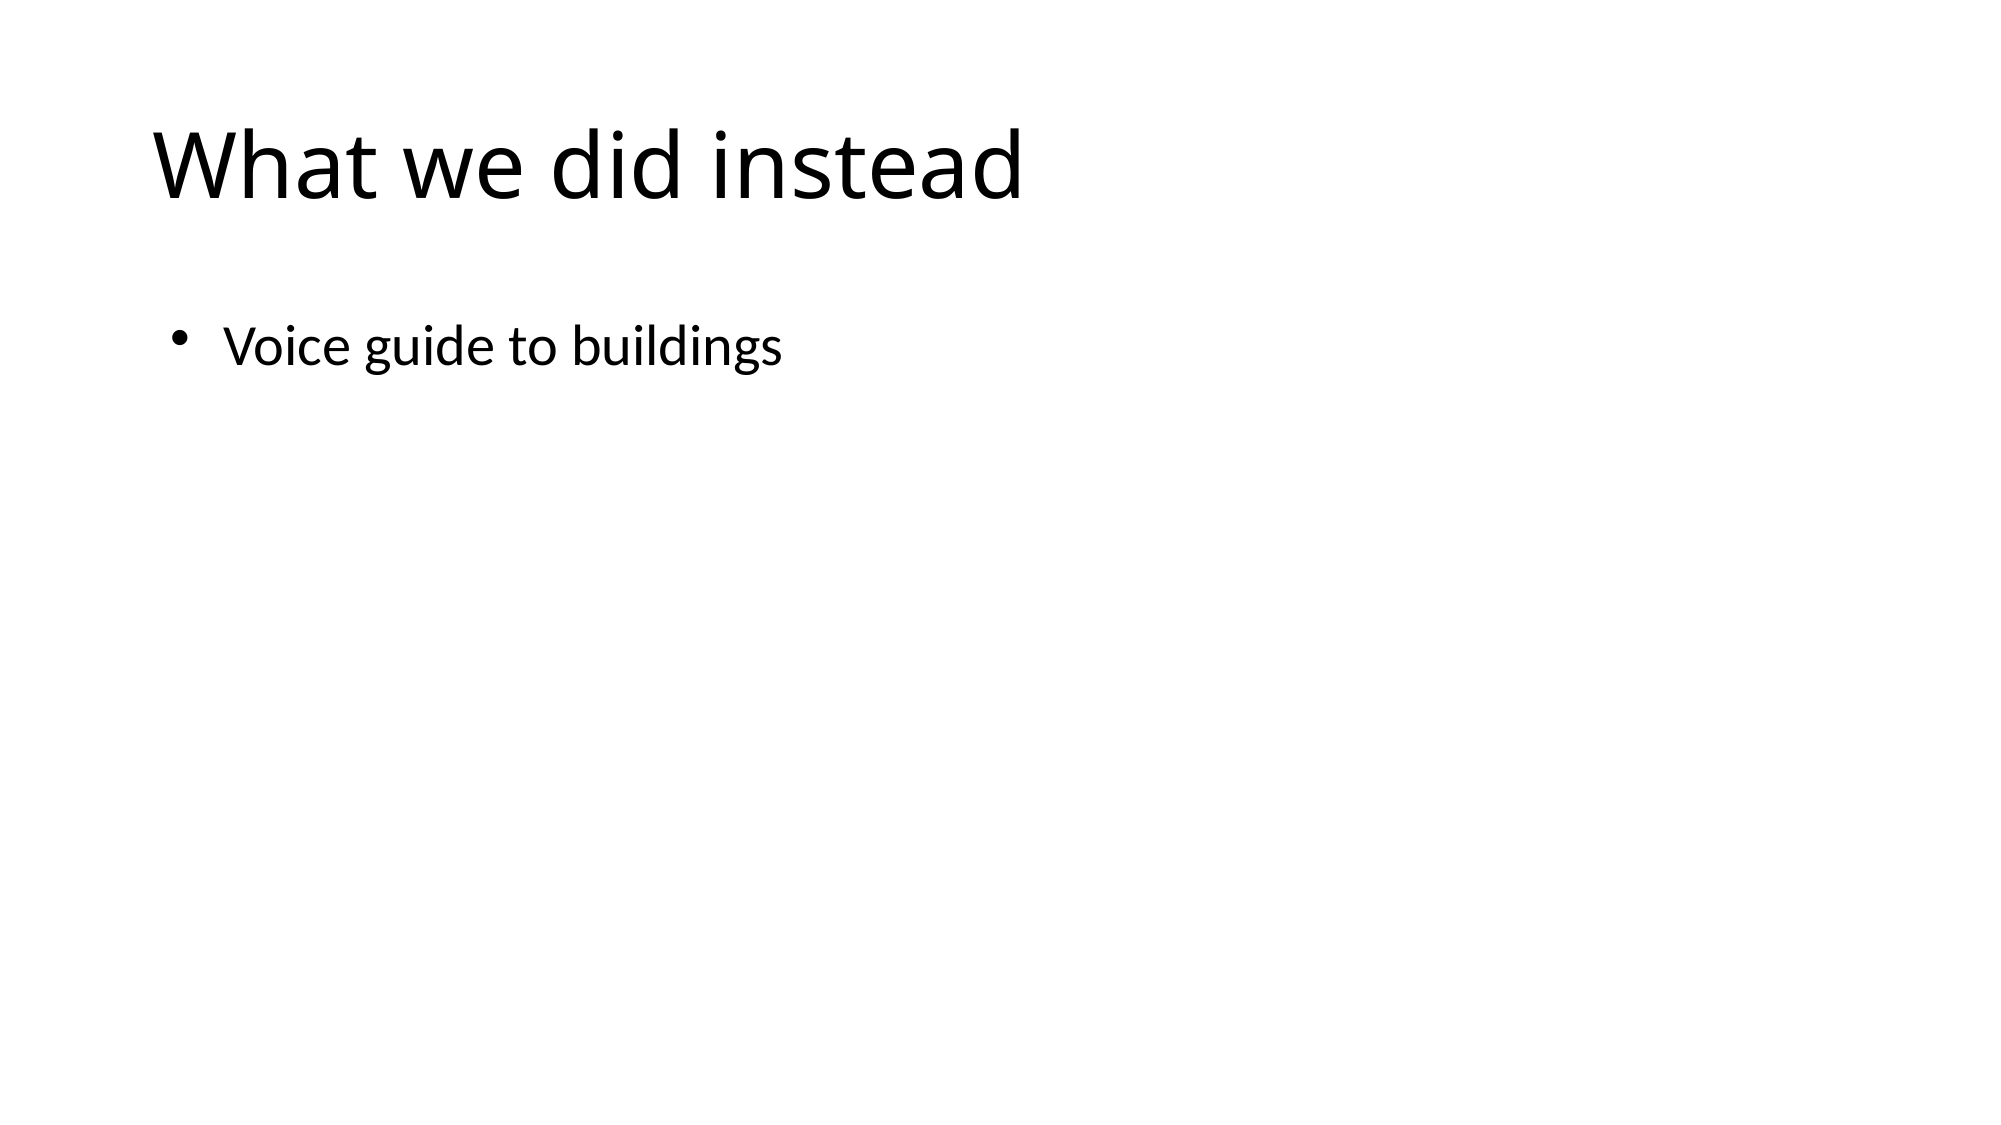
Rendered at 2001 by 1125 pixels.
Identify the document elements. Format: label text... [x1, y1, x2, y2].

text_box Voice guide to buildings [137, 299, 1863, 1014]
text_box What we did instead [137, 59, 1863, 278]
